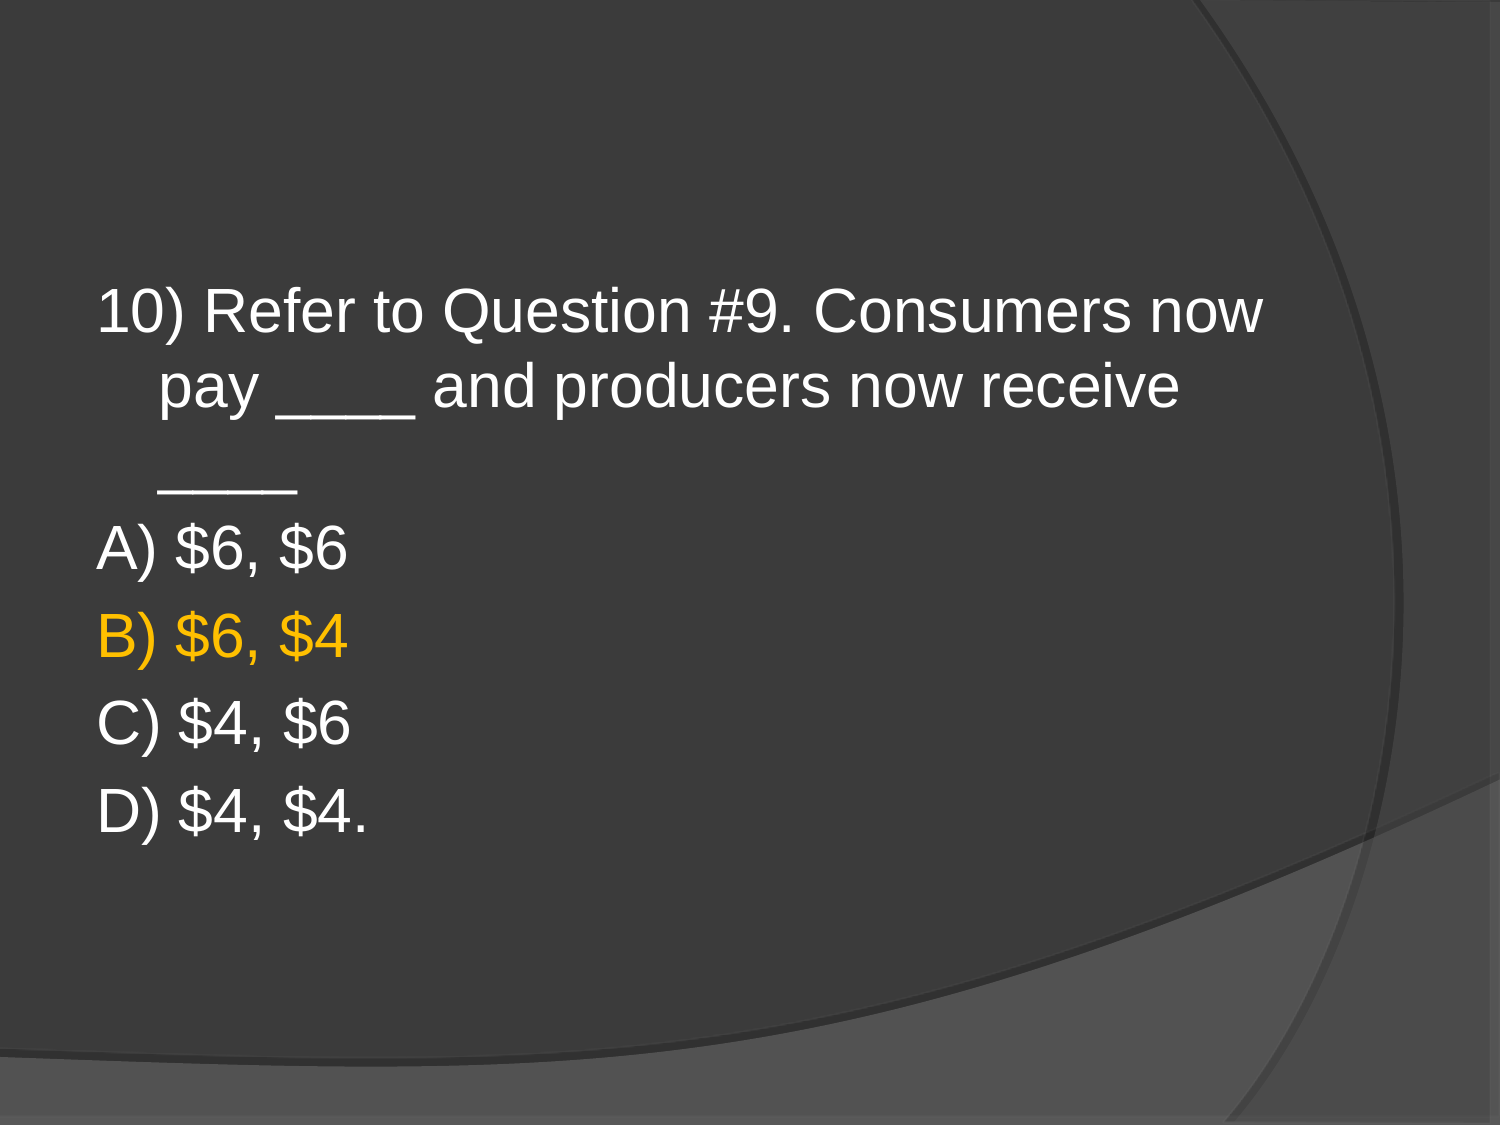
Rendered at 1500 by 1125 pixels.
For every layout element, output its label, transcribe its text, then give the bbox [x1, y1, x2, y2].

list 10) Refer to Question #9. Consumers now pay ____ and producers now receive ____ A) $6, $6 B) $6, $4 C) $4, $6 D) $4, $4. [75, 262, 1300, 1005]
